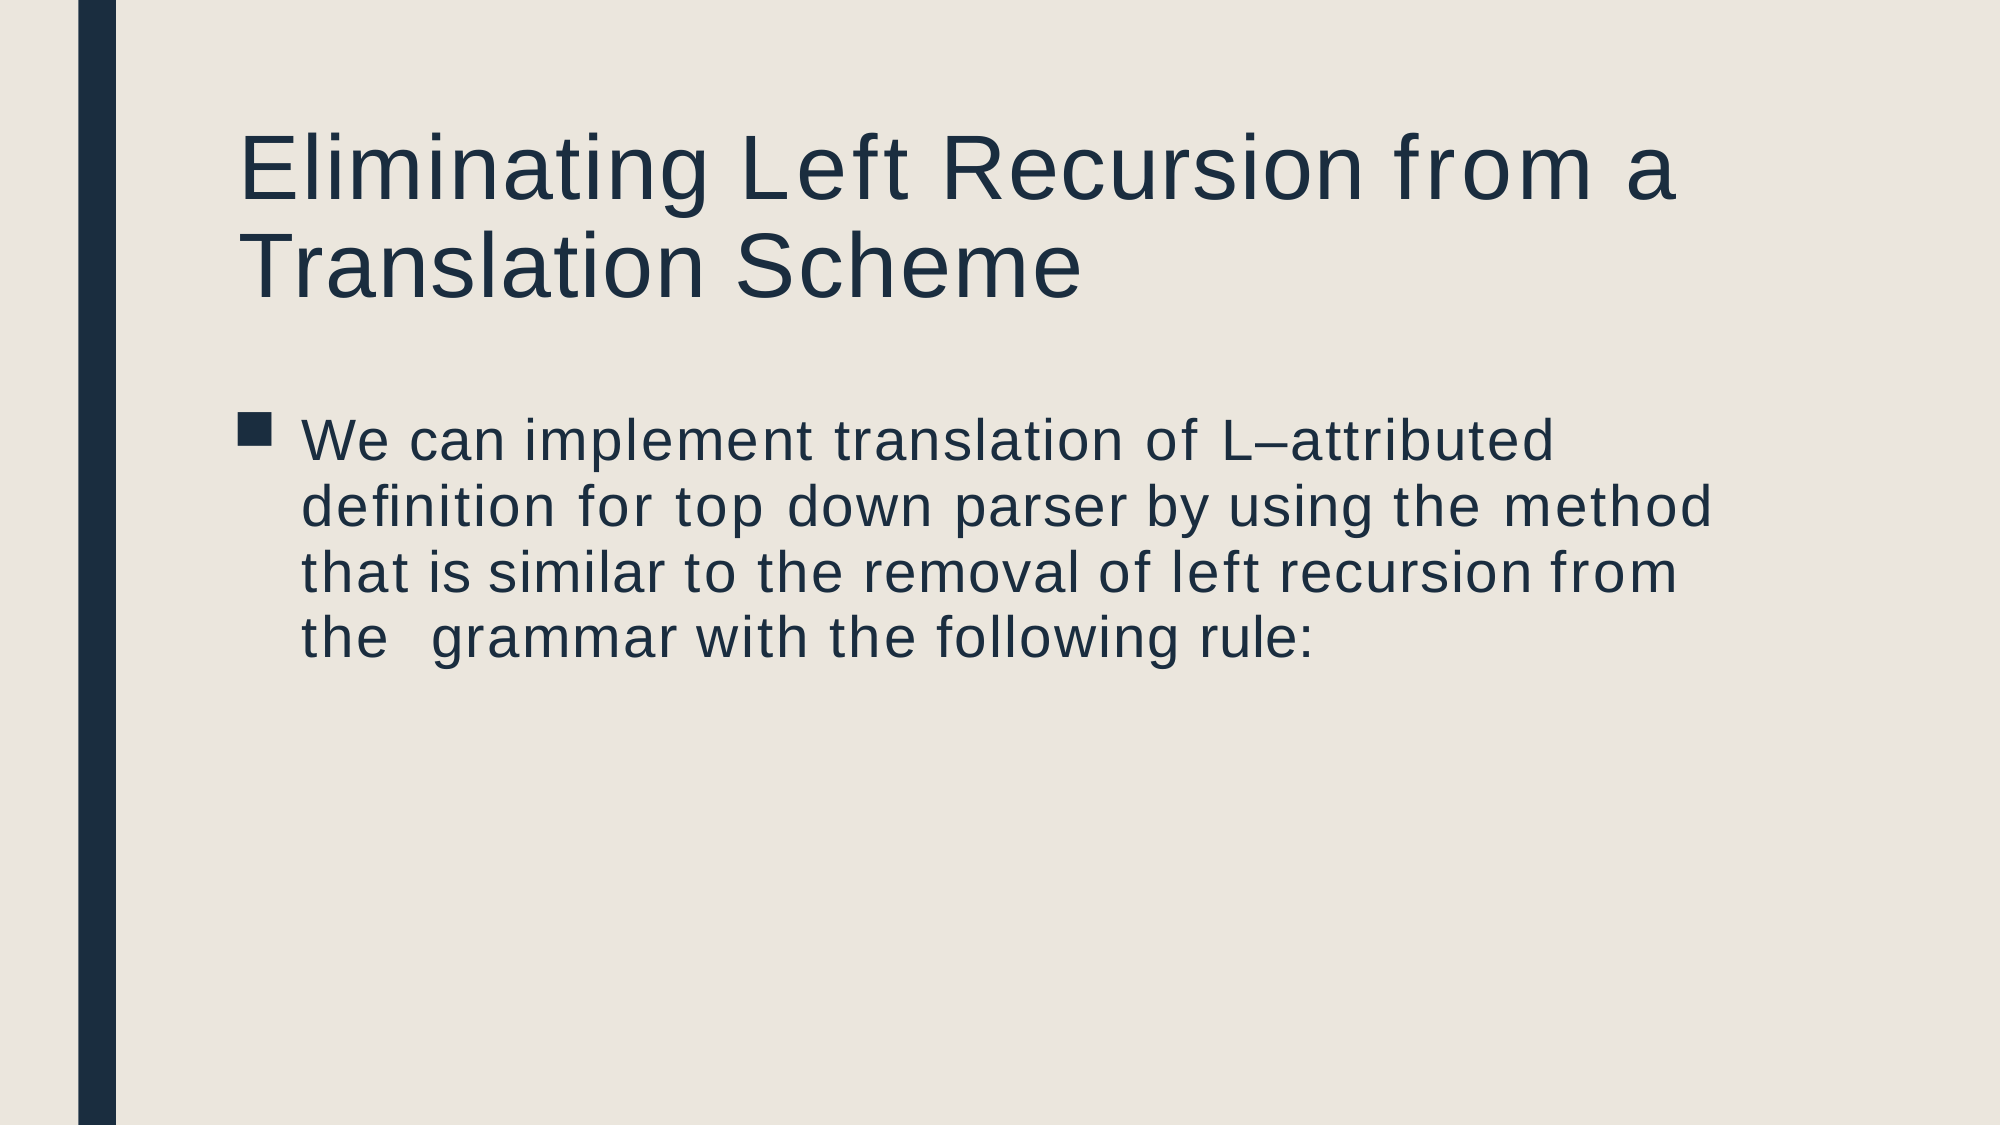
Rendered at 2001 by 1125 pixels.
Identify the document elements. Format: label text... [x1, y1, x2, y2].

title Eliminating Left Recursion from a Translation Scheme [236, 104, 1763, 316]
text_box We can implement translation of L–attributed deﬁnition for top down parser by using the method that is similar to the removal of left recursion from the grammar with the following rule: [230, 398, 1754, 670]
